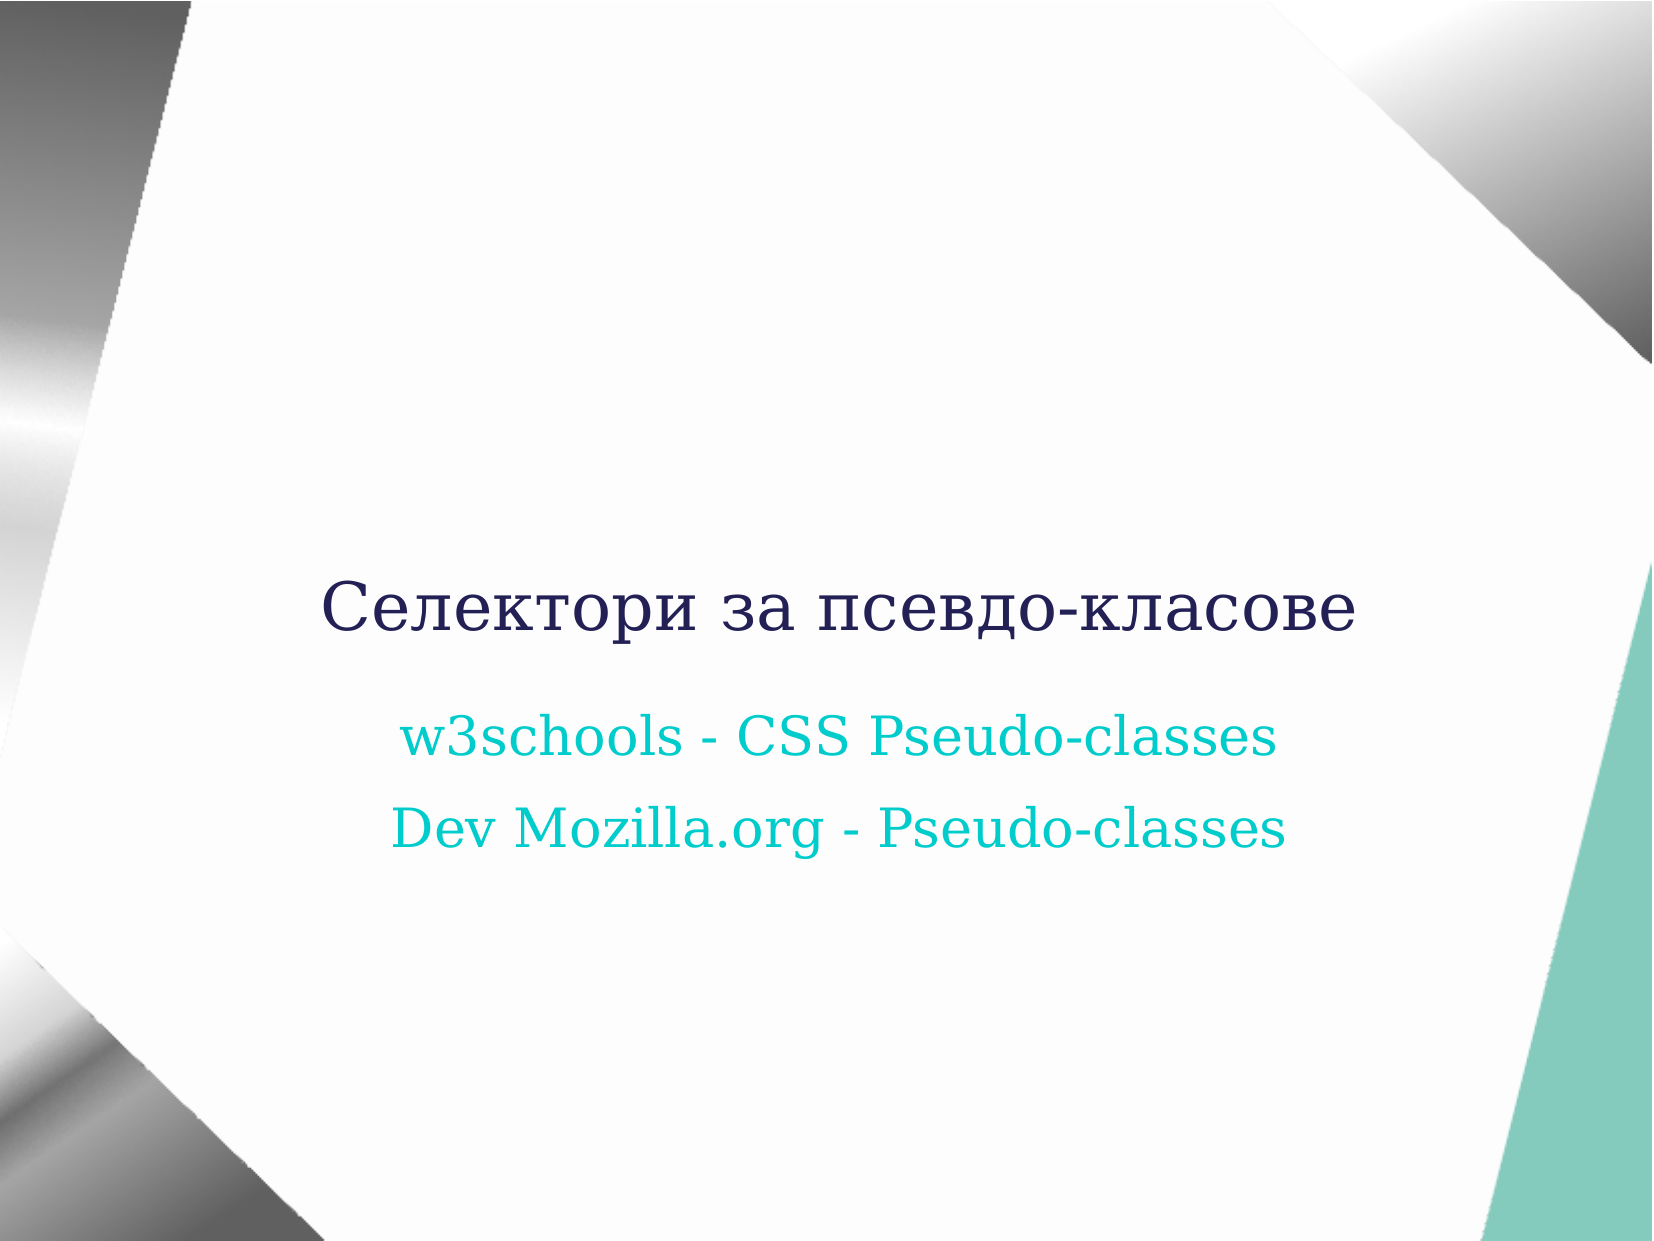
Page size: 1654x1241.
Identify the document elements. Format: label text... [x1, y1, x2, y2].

picture [0, 1, 1652, 1241]
text_box Селектори за псевдо-класове w3schools - CSS Pseudo-classes Dev Mozilla.org - Pseudo-classes [285, 405, 1395, 947]
